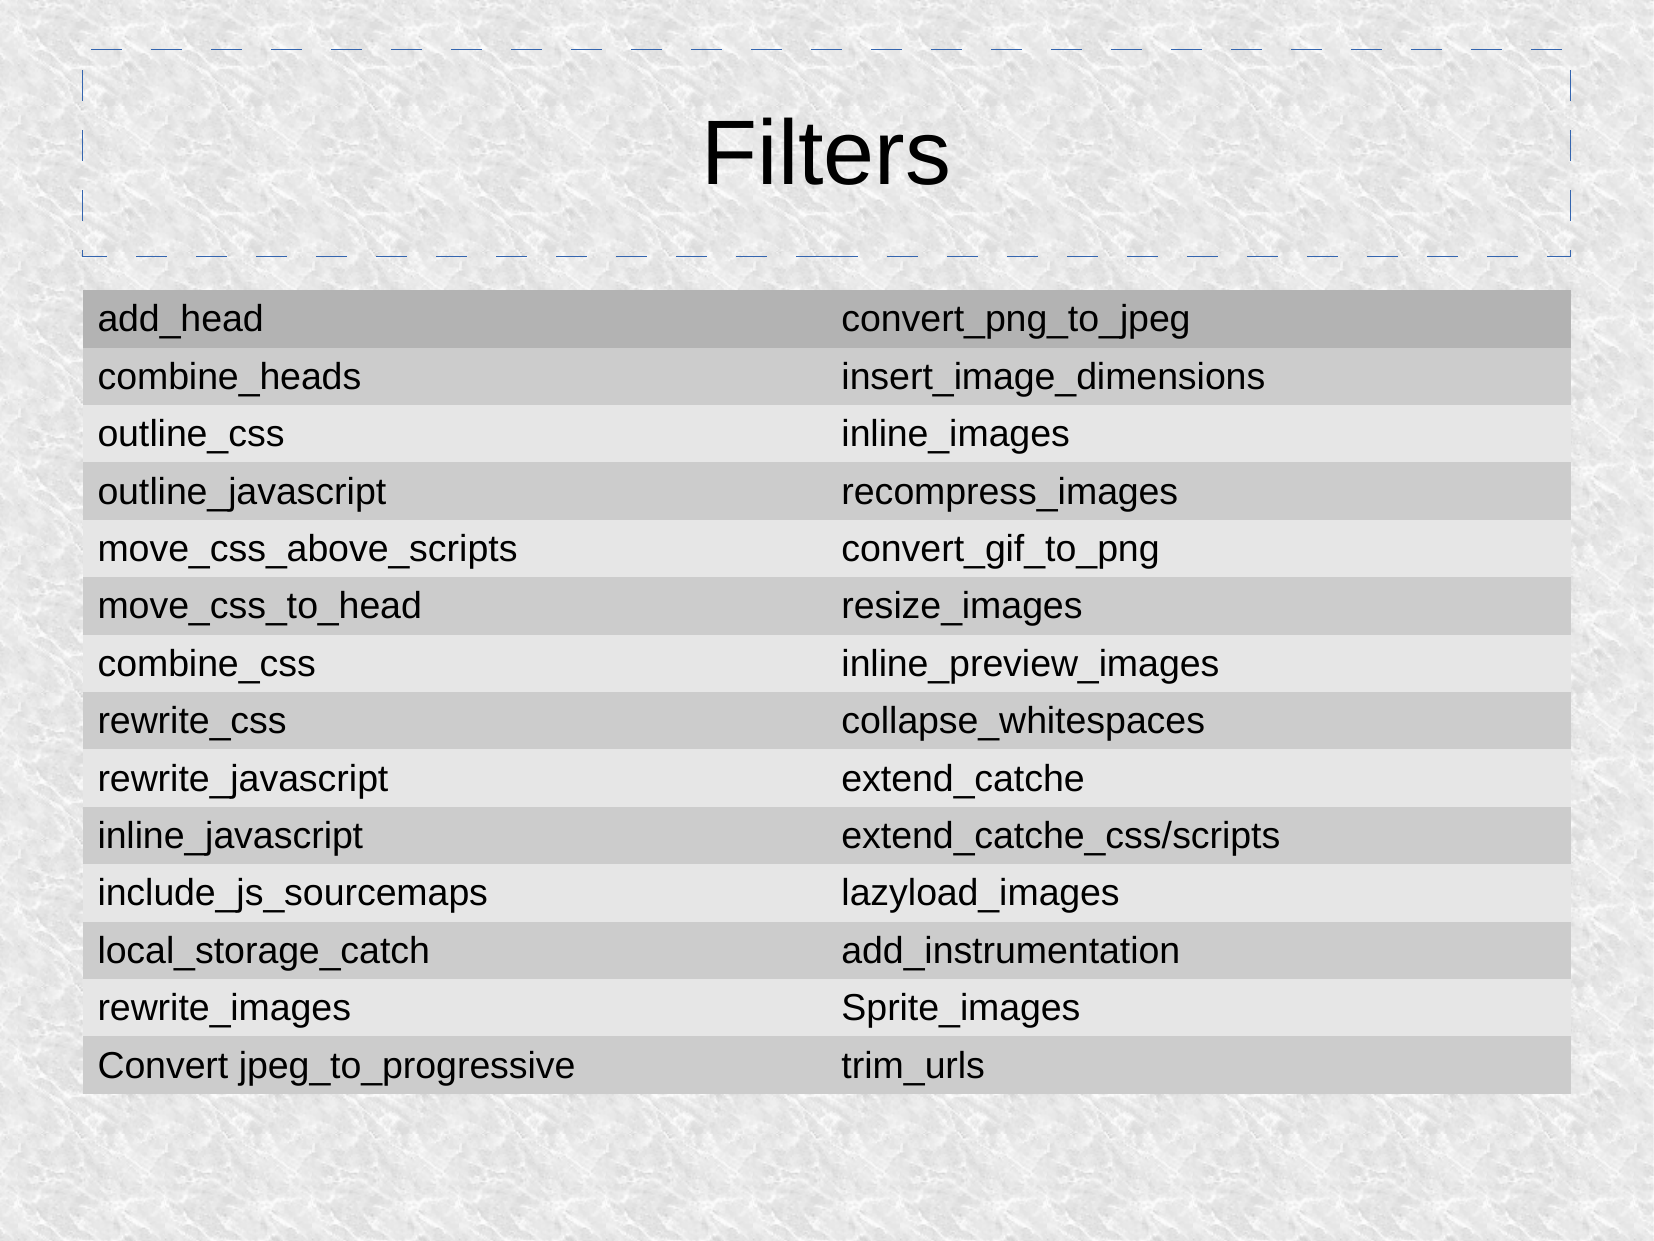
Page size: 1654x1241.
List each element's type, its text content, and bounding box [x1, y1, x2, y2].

table_cell extend_catche [827, 749, 1571, 807]
table_cell recompress_images [827, 462, 1571, 520]
table_cell combine_heads [83, 348, 827, 405]
table_cell rewrite_javascript [83, 749, 827, 807]
table_cell add_instrumentation [827, 922, 1571, 979]
table_cell Sprite_images [827, 979, 1571, 1036]
table_cell resize_images [827, 577, 1571, 635]
table_cell include_js_sourcemaps [83, 864, 827, 922]
table_cell inline_preview_images [827, 635, 1571, 692]
table_cell move_css_above_scripts [83, 520, 827, 577]
picture [0, 0, 1654, 1241]
table_cell combine_css [83, 635, 827, 692]
table_cell rewrite_css [83, 692, 827, 749]
table_cell inline_images [827, 405, 1571, 462]
table_cell local_storage_catch [83, 922, 827, 979]
title Filters [82, 49, 1571, 257]
table_cell move_css_to_head [83, 577, 827, 635]
table_cell outline_javascript [83, 462, 827, 520]
table_header convert_png_to_jpeg [827, 290, 1571, 348]
table_cell rewrite_images [83, 979, 827, 1036]
table_cell convert_gif_to_png [827, 520, 1571, 577]
table_cell Convert jpeg_to_progressive [83, 1036, 827, 1094]
table_cell insert_image_dimensions [827, 348, 1571, 405]
table_cell lazyload_images [827, 864, 1571, 922]
table_cell outline_css [83, 405, 827, 462]
table_cell collapse_whitespaces [827, 692, 1571, 749]
table_cell trim_urls [827, 1036, 1571, 1094]
table_header add_head [83, 290, 827, 348]
table_cell inline_javascript [83, 807, 827, 864]
table_cell extend_catche_css/scripts [827, 807, 1571, 864]
